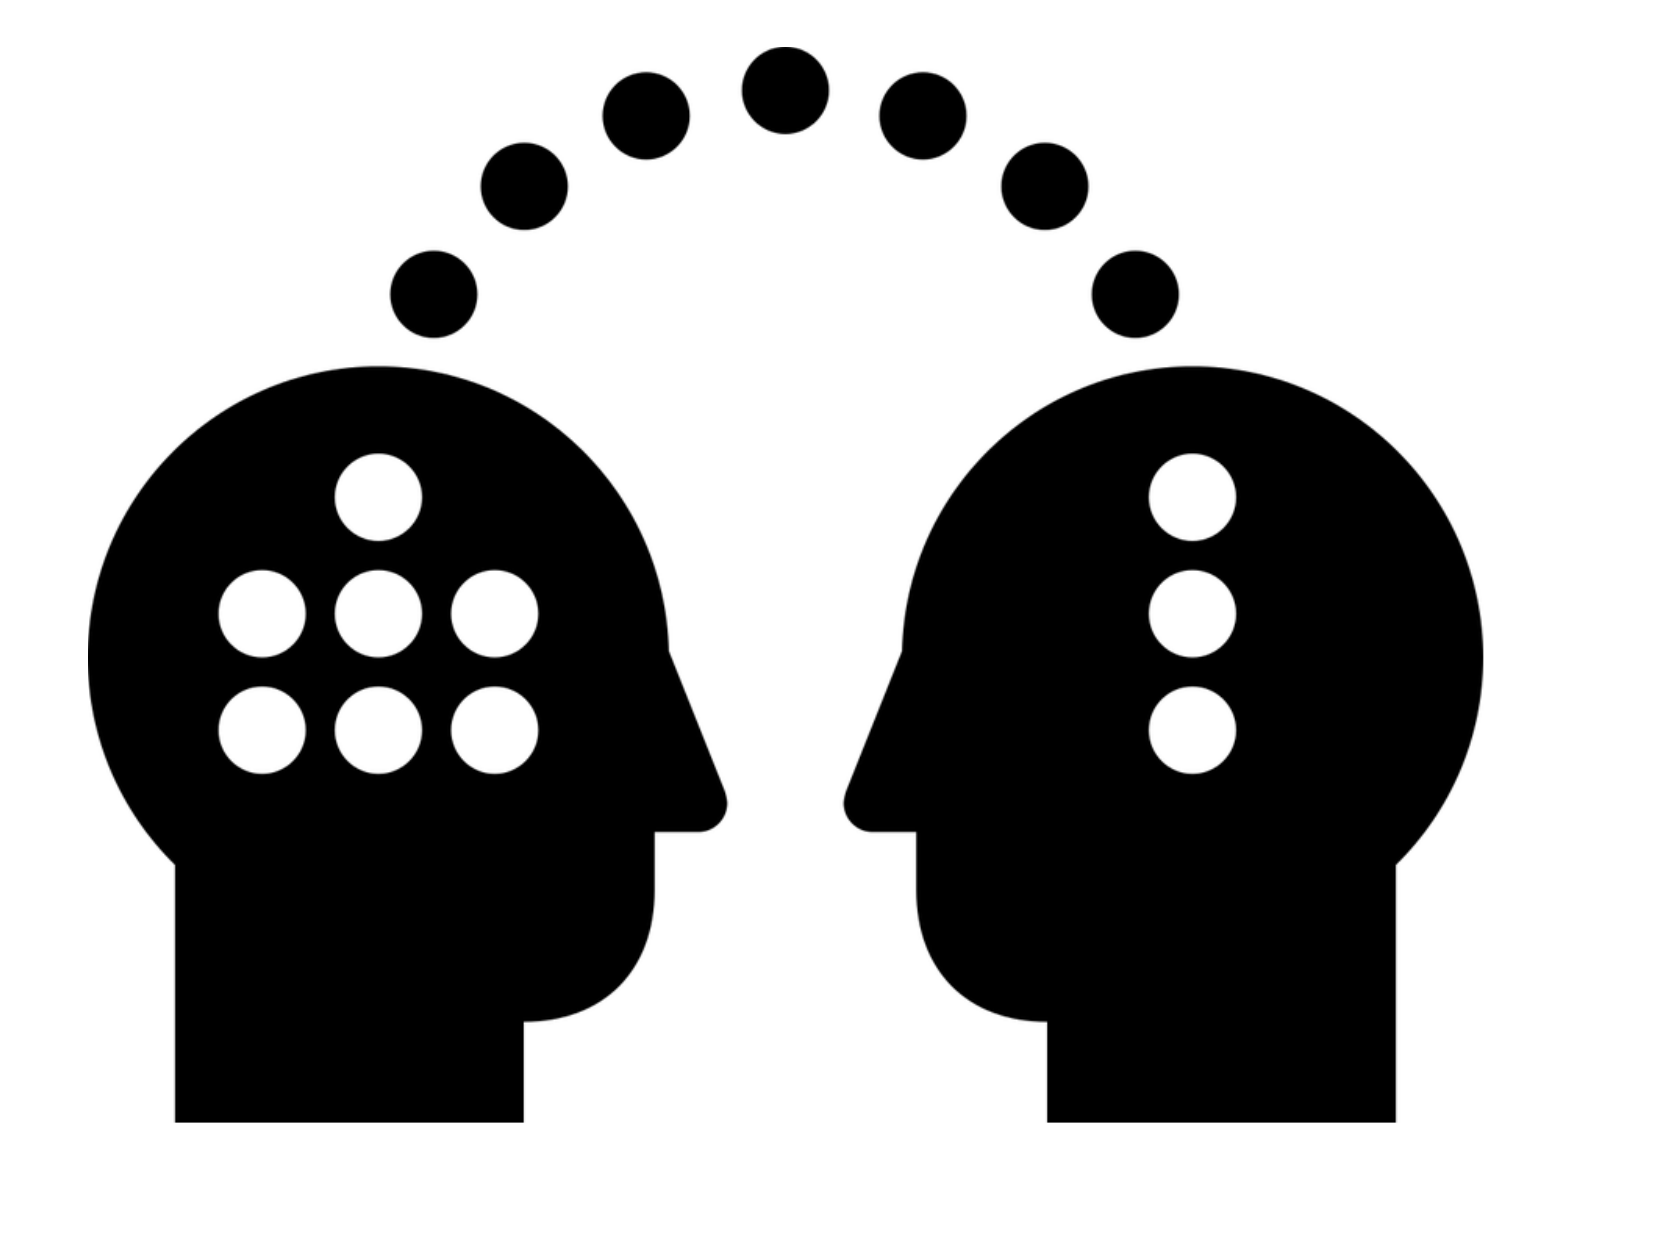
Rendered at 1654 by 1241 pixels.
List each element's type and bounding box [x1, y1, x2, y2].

picture [88, 47, 1571, 1173]
